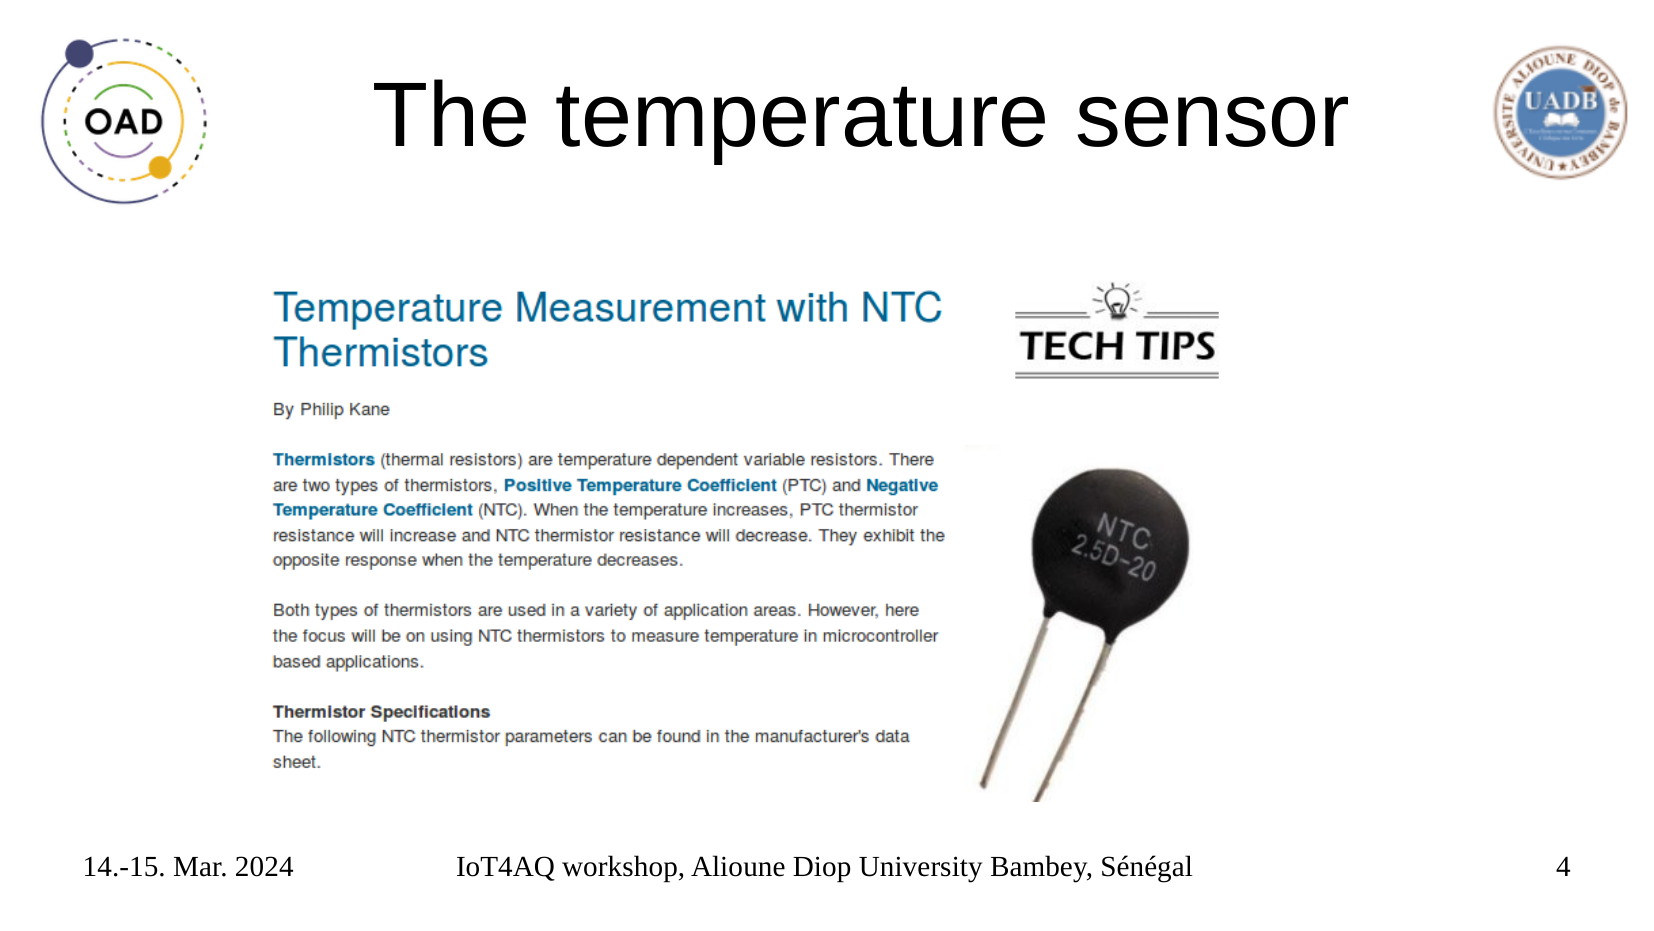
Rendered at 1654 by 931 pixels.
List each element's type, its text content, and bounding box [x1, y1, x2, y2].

picture [1482, 37, 1641, 188]
picture [0, 24, 242, 225]
picture [250, 262, 1238, 802]
title The temperature sensor [278, 37, 1446, 193]
